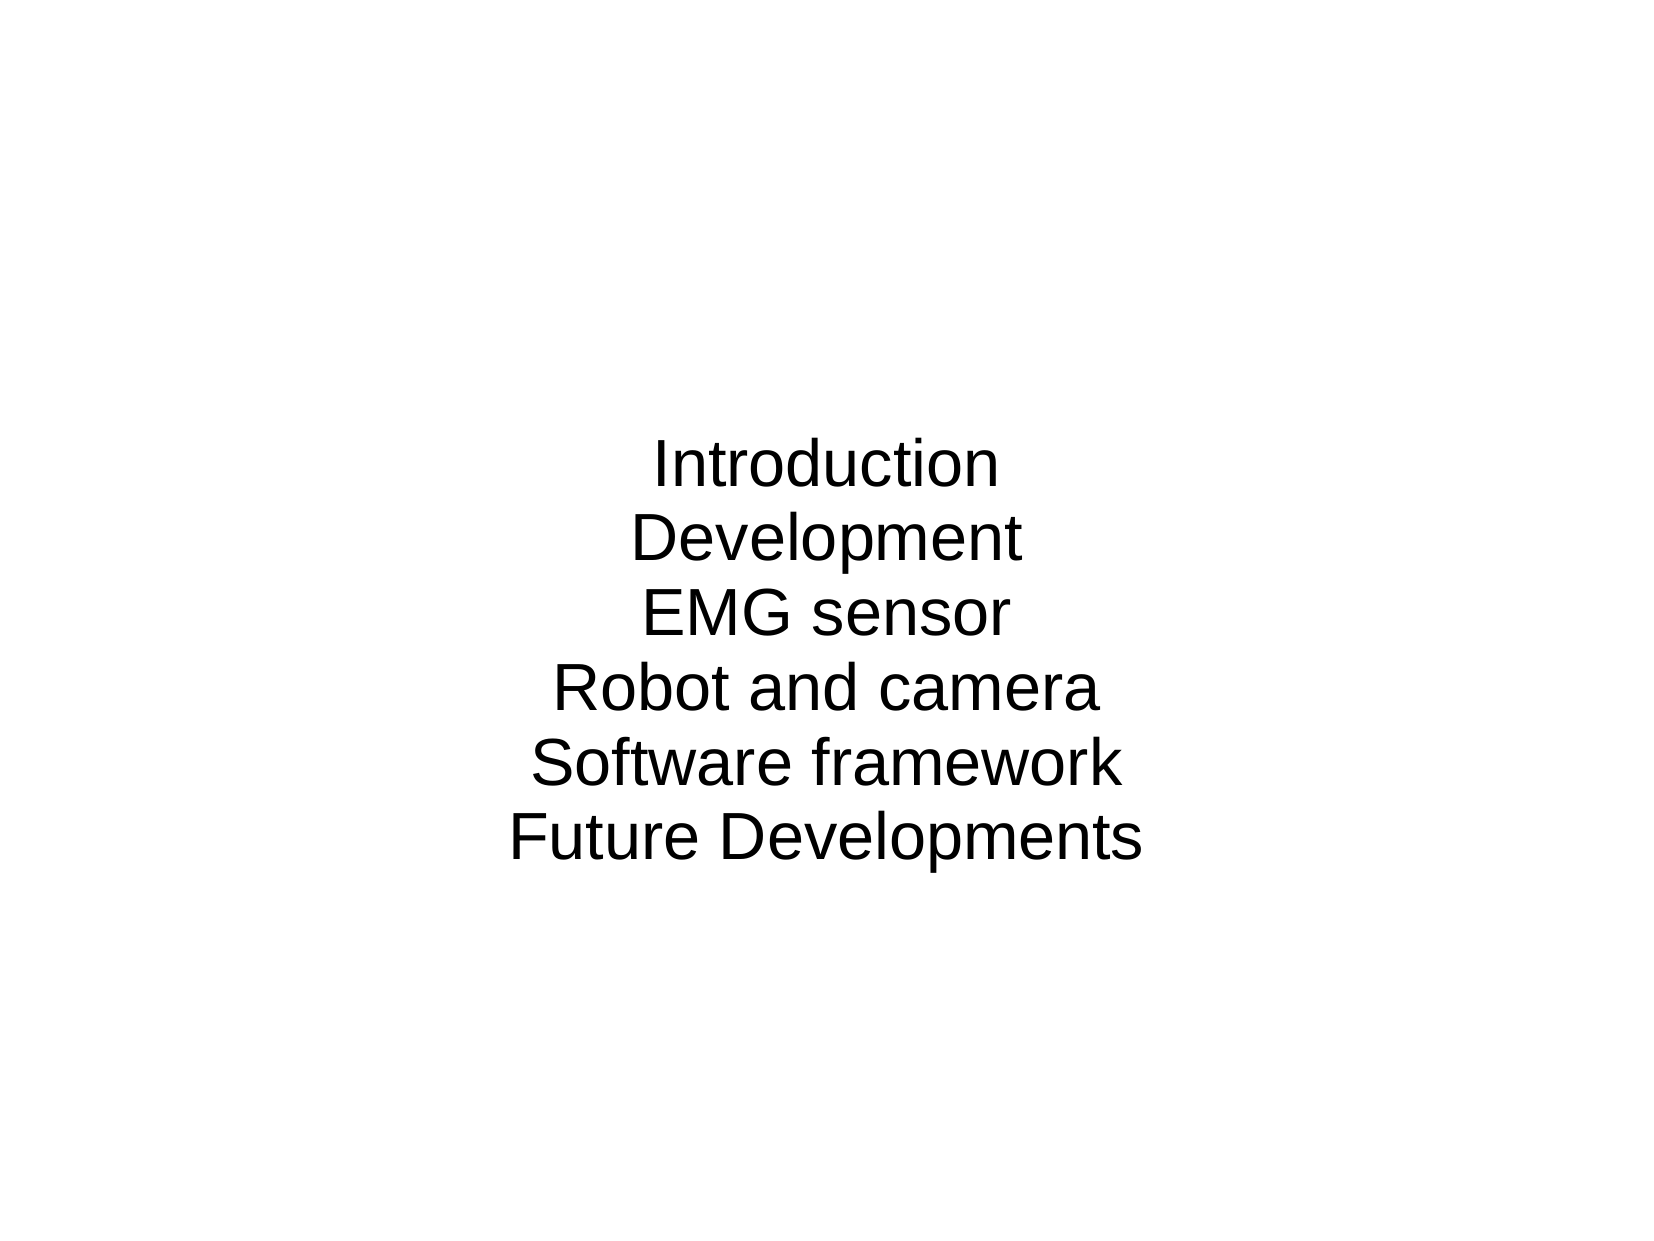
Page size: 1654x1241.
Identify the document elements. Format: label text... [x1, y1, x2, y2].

subtitle Introduction Development EMG sensor Robot and camera Software framework Future Developments [82, 290, 1571, 1010]
